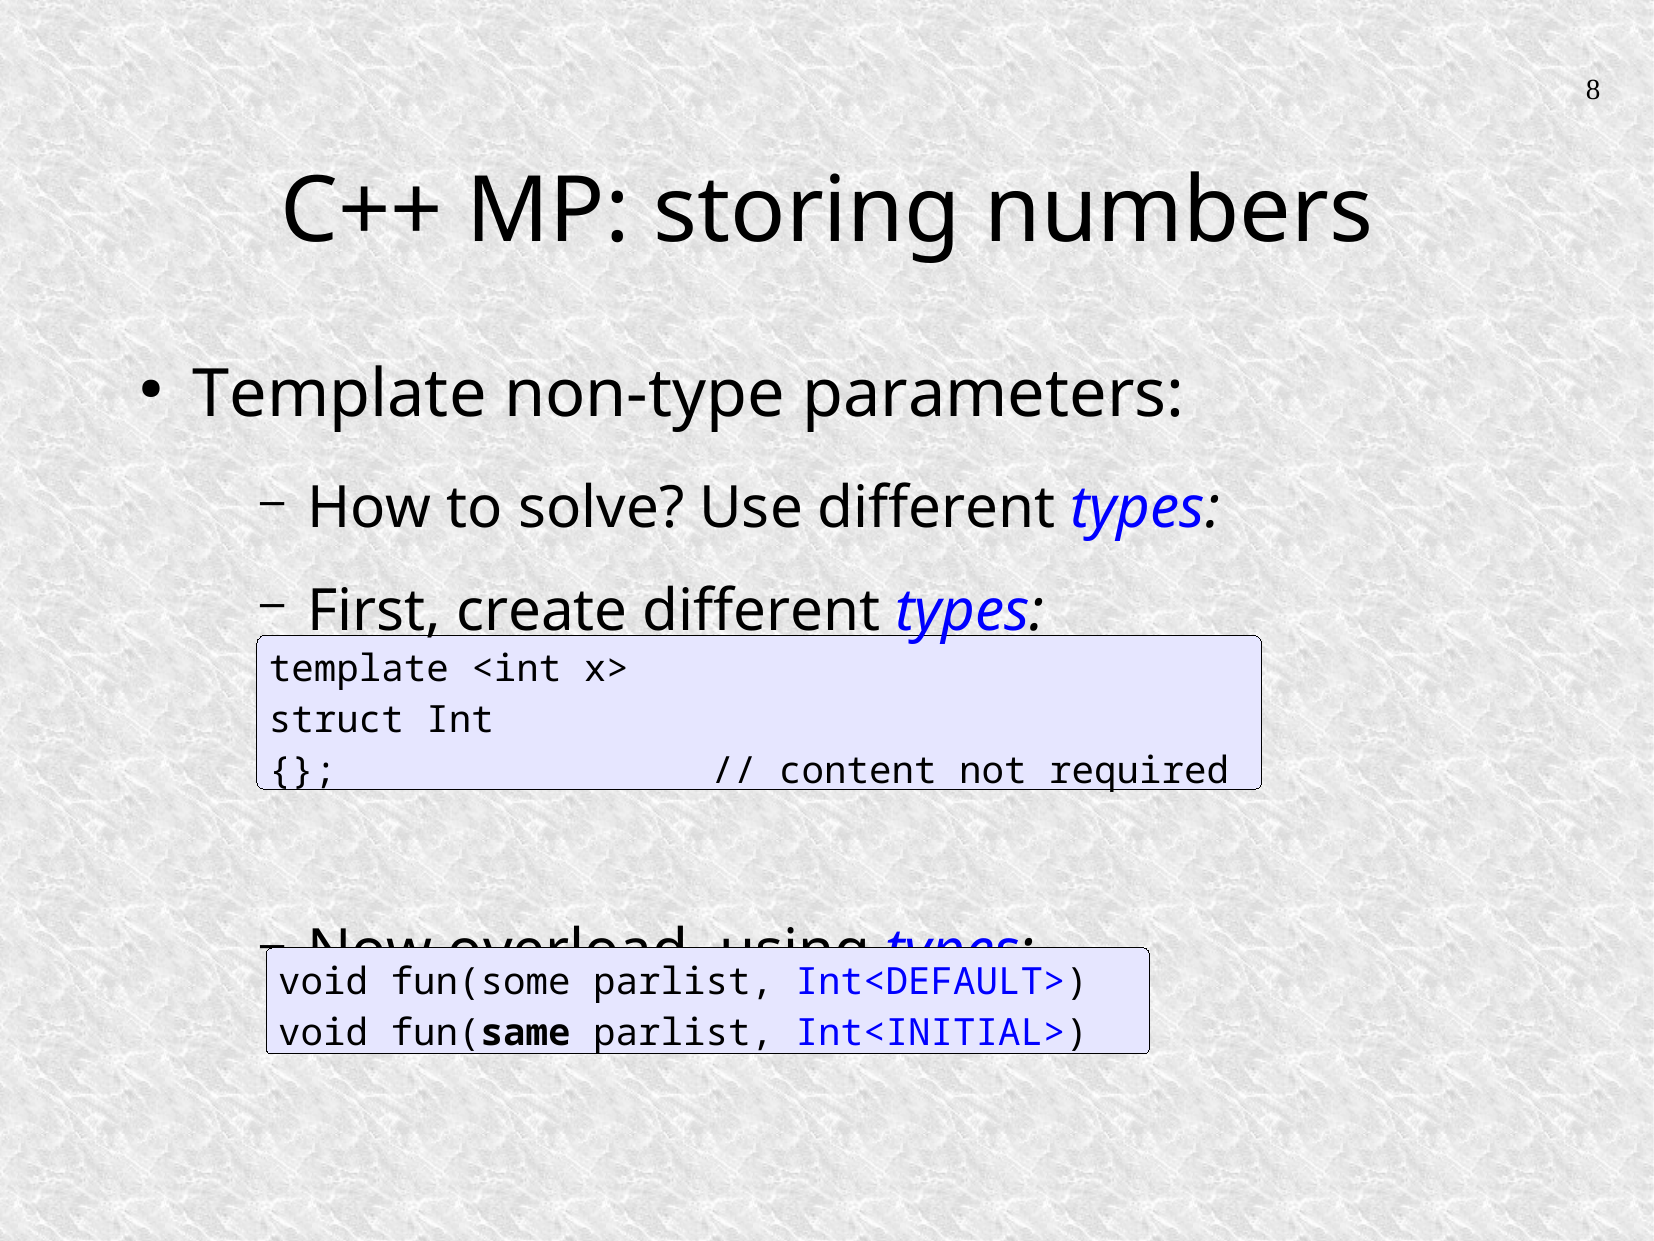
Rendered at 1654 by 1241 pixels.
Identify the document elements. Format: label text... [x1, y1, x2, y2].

text_box template <int x> struct Int {}; // content not required [268, 641, 1230, 786]
text_box void fun(some parlist, Int<DEFAULT>) void fun(same parlist, Int<INITIAL>) [278, 954, 1089, 1099]
picture [0, 0, 1654, 1241]
list Template non-type parameters: How to solve? Use different types: First, create different types: Now overload, using types: [121, 344, 1534, 1152]
text_box [266, 947, 1150, 1054]
title C++ MP: storing numbers [121, 102, 1534, 310]
